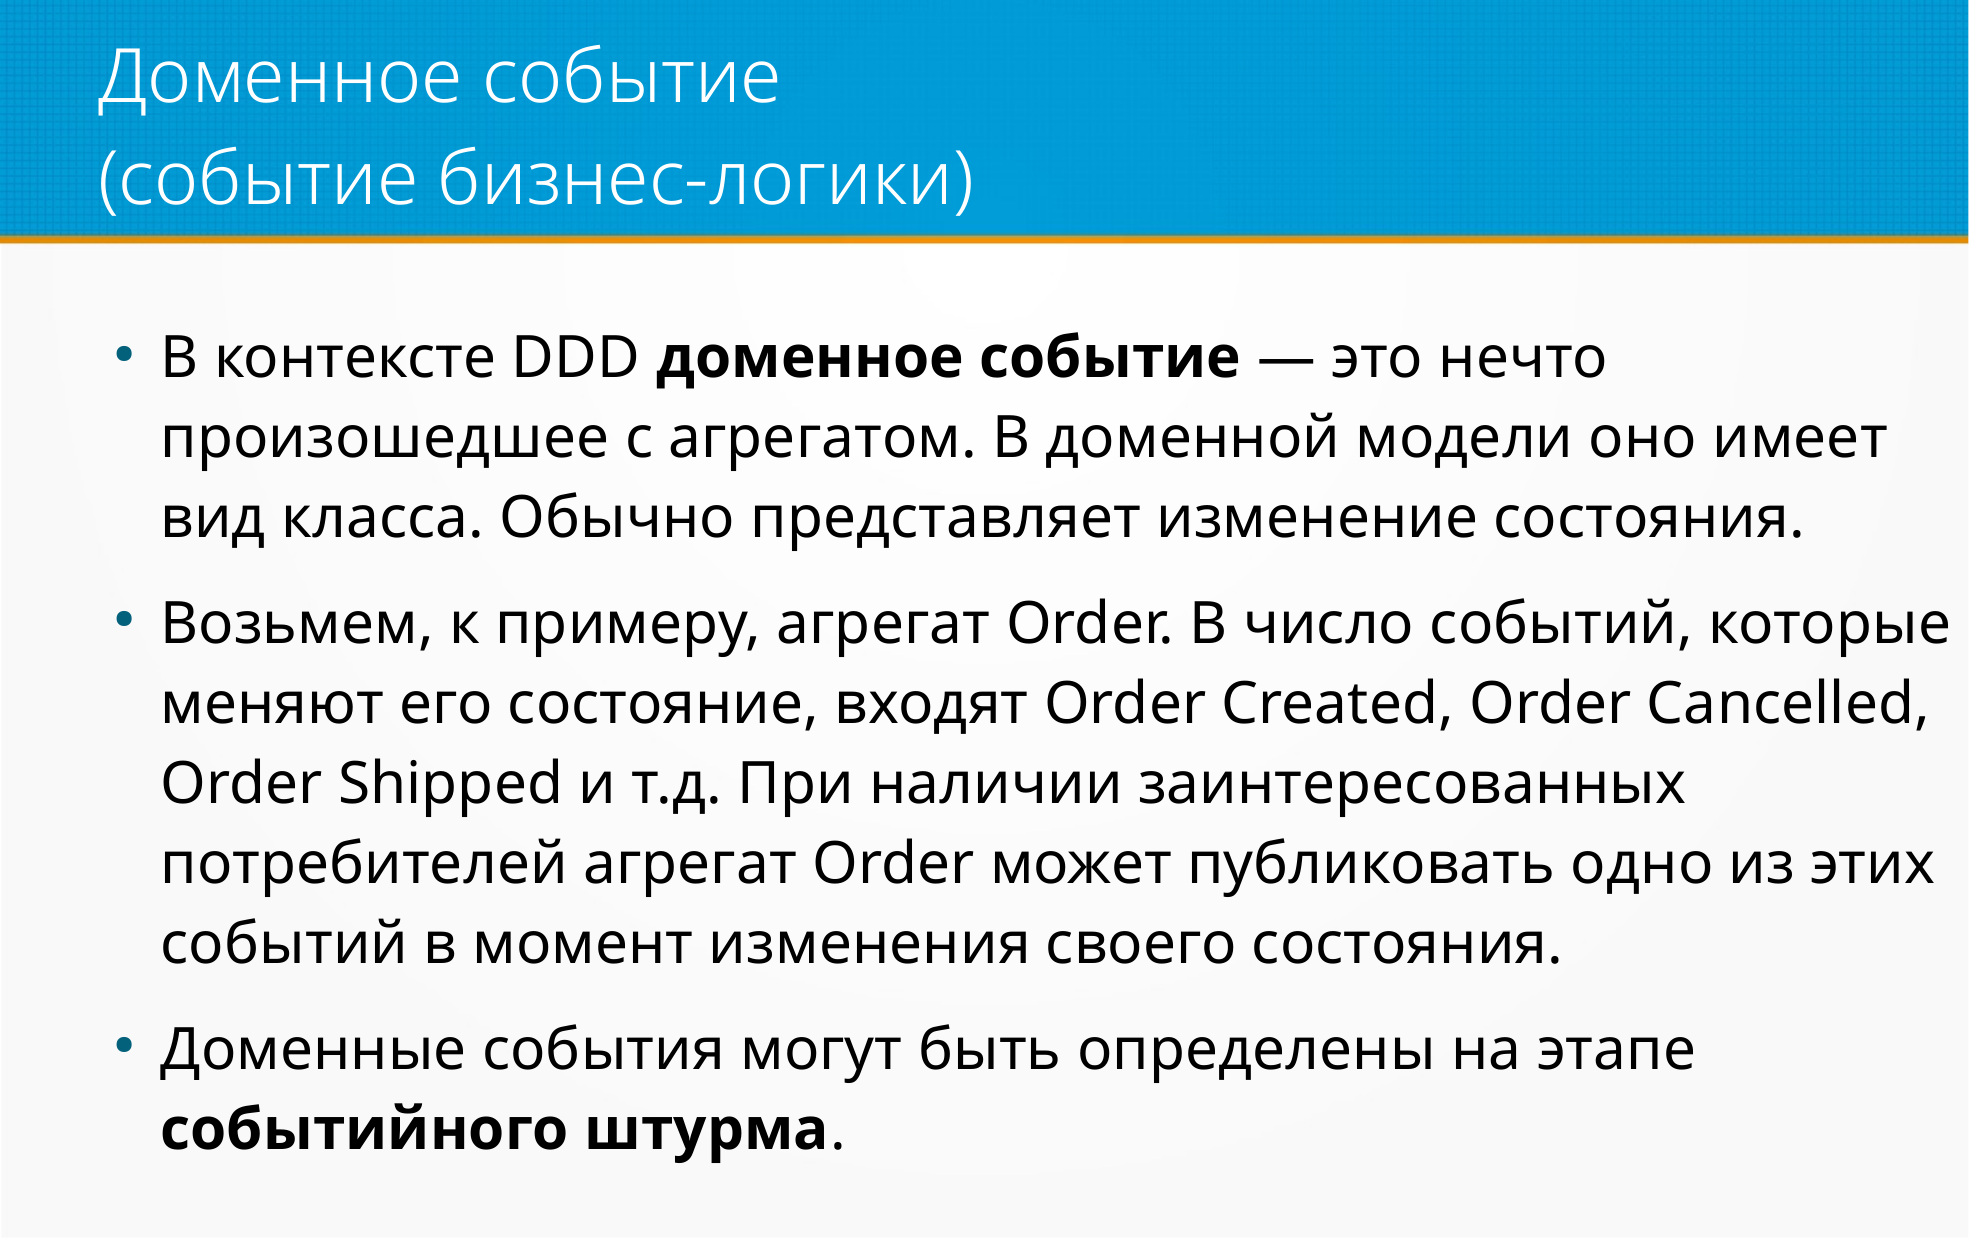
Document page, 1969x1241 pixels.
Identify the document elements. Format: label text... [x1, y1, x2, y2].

title Доменное событие (событие бизнес-логики) [98, 19, 1870, 227]
picture [0, 233, 1969, 1241]
list В контексте DDD доменное событие — это нечто произошедшее с агрегатом. В доменной модели оно имеет вид класса. Обычно представляет изменение состояния. Возьмем, к примеру, агрегат Order. В число событий, которые меняют его состояние, входят Order Created, Order Cancelled, Order Shipped и т.д. При наличии заинтересованных потребителей агрегат Order может публиковать одно из этих событий в момент изменения своего состояния. Доменные события могут быть определены на этапе событийного штурма. [98, 315, 1961, 1182]
